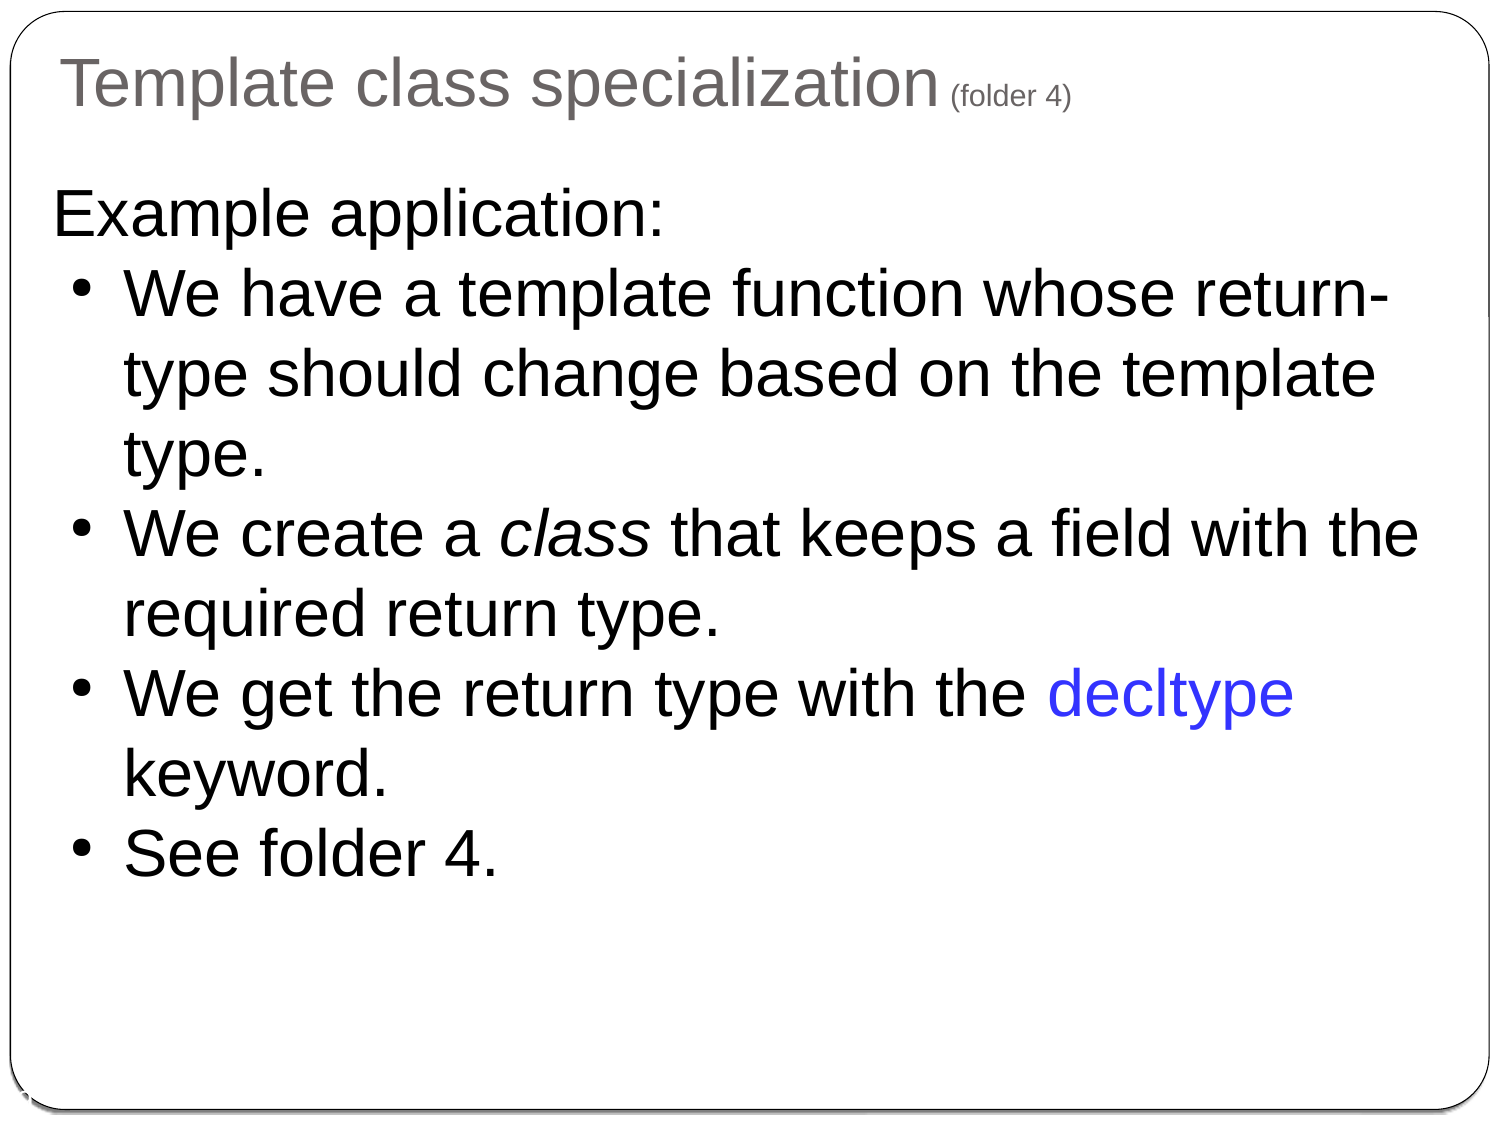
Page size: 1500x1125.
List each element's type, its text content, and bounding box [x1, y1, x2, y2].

list Example application: We have a template function whose return-type should change based on the template type. We create a class that keeps a field with the required return type. We get the return type with the decltype keyword. See folder 4. [37, 162, 1463, 1088]
slide_number <number> [0, 1074, 50, 1125]
title Template class specialization (folder 4) [45, 29, 1445, 135]
